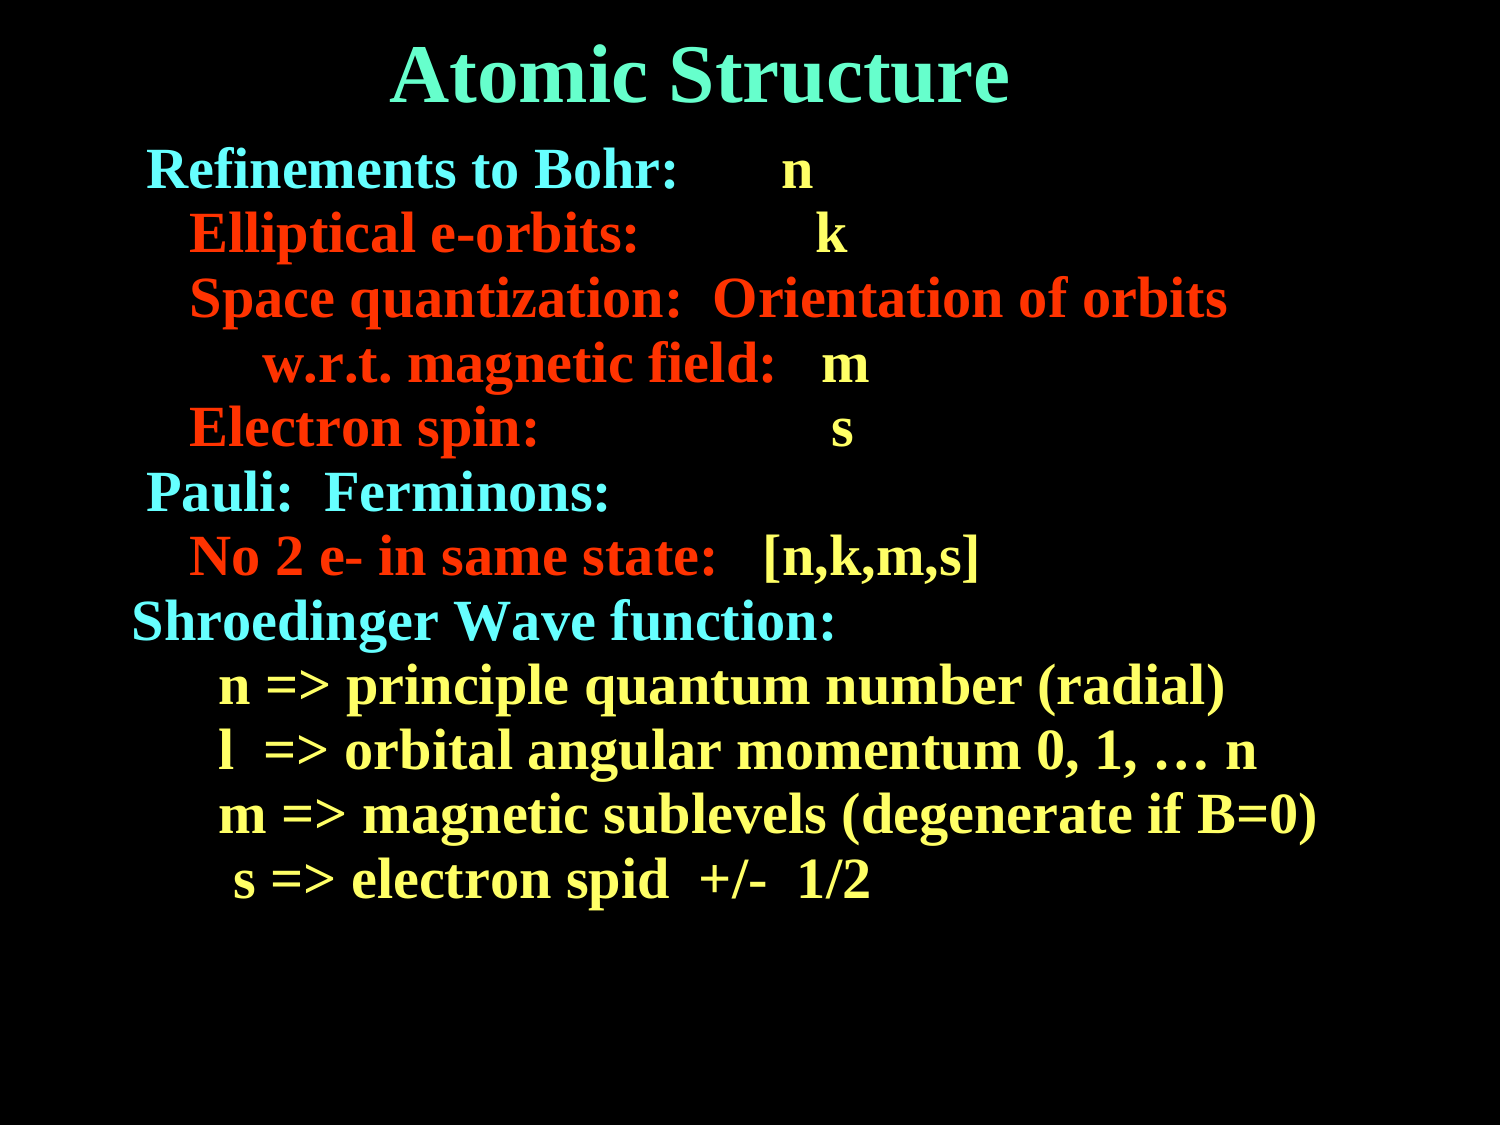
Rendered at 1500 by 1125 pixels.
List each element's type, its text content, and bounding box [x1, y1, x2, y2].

text_box Atomic Structure [125, 20, 1027, 64]
text_box Refinements to Bohr: n Elliptical e-orbits: k Space quantization: Orientation of orbits w.r.t. magnetic field: m Electron spin: s Pauli: Ferminons: No 2 e- in same state: [n,k,m,s] Shroedinger Wave function: n => principle quantum number (radial) l => orbital angular momentum 0, 1, … n m => magnetic sublevels (degenerate if B=0) s => electron spid +/- 1/2 [87, 64, 1500, 993]
